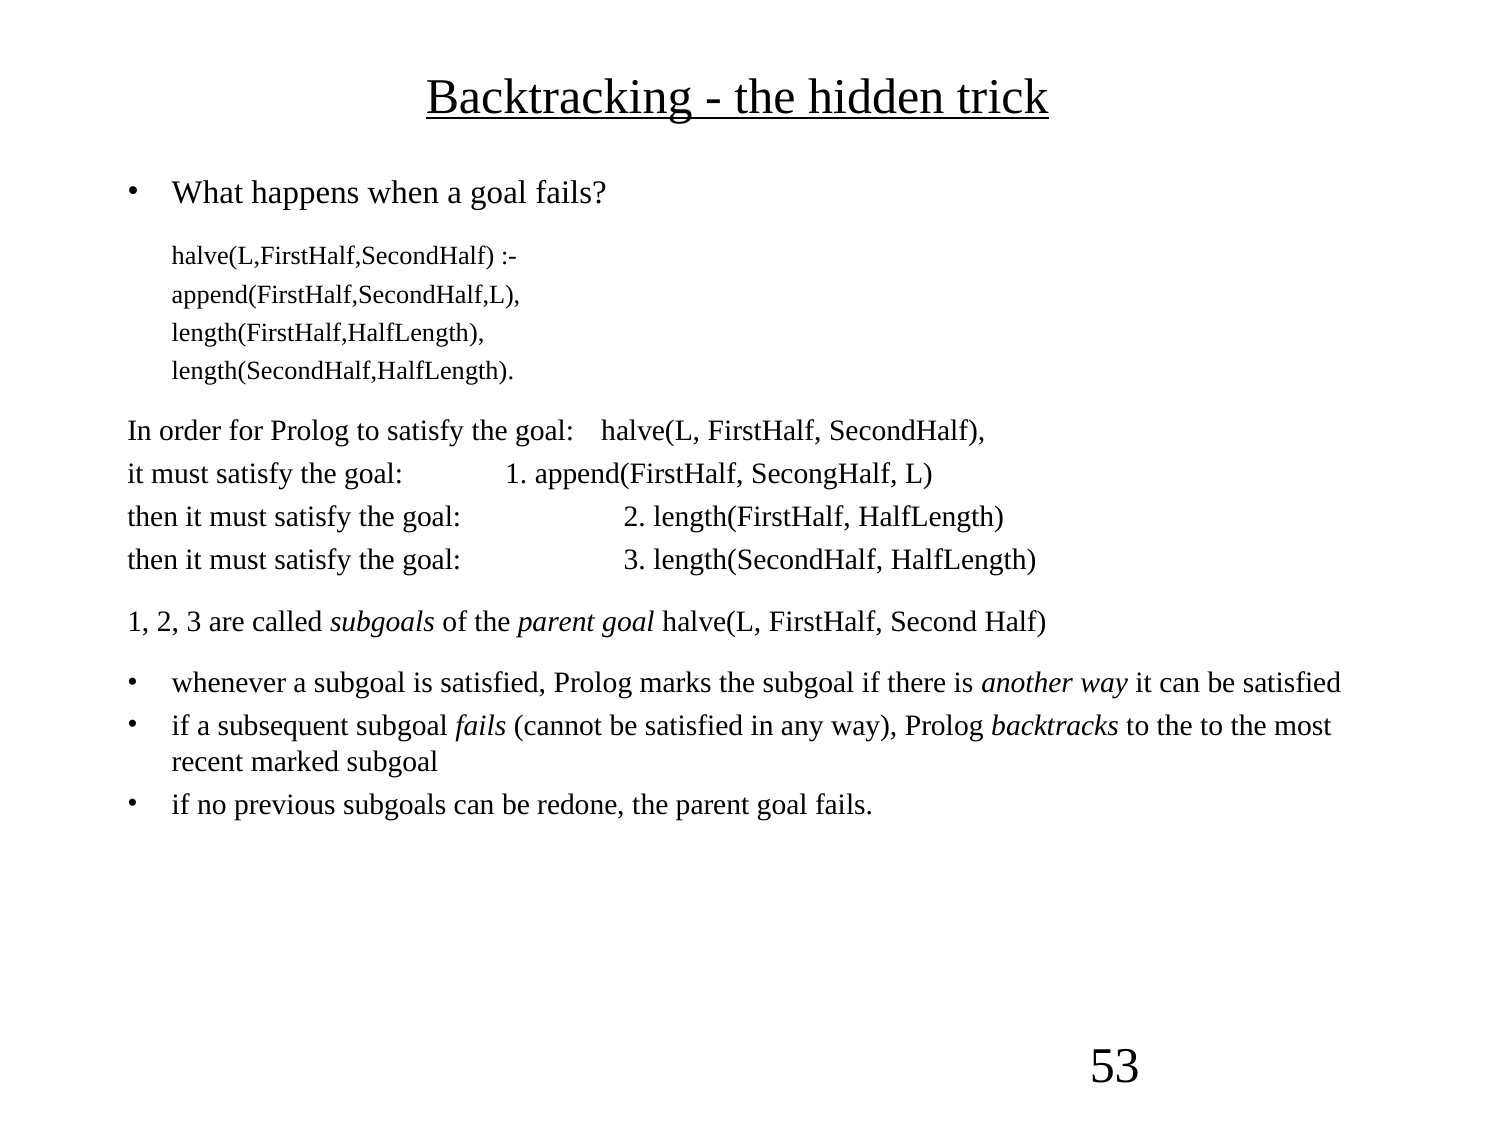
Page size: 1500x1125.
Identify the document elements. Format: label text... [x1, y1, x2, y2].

list What happens when a goal fails? halve(L,FirstHalf,SecondHalf) :- append(FirstHalf,SecondHalf,L), length(FirstHalf,HalfLength), length(SecondHalf,HalfLength). In order for Prolog to satisfy the goal: halve(L, FirstHalf, SecondHalf), it must satisfy the goal: 1. append(FirstHalf, SecongHalf, L) then it must satisfy the goal: 2. length(FirstHalf, HalfLength) then it must satisfy the goal: 3. length(SecondHalf, HalfLength) 1, 2, 3 are called subgoals of the parent goal halve(L, FirstHalf, Second Half) whenever a subgoal is satisfied, Prolog marks the subgoal if there is another way it can be satisfied if a subsequent subgoal fails (cannot be satisfied in any way), Prolog backtracks to the to the most recent marked subgoal if no previous subgoals can be redone, the parent goal fails. [112, 162, 1388, 838]
title Backtracking - the hidden trick [99, 0, 1375, 188]
